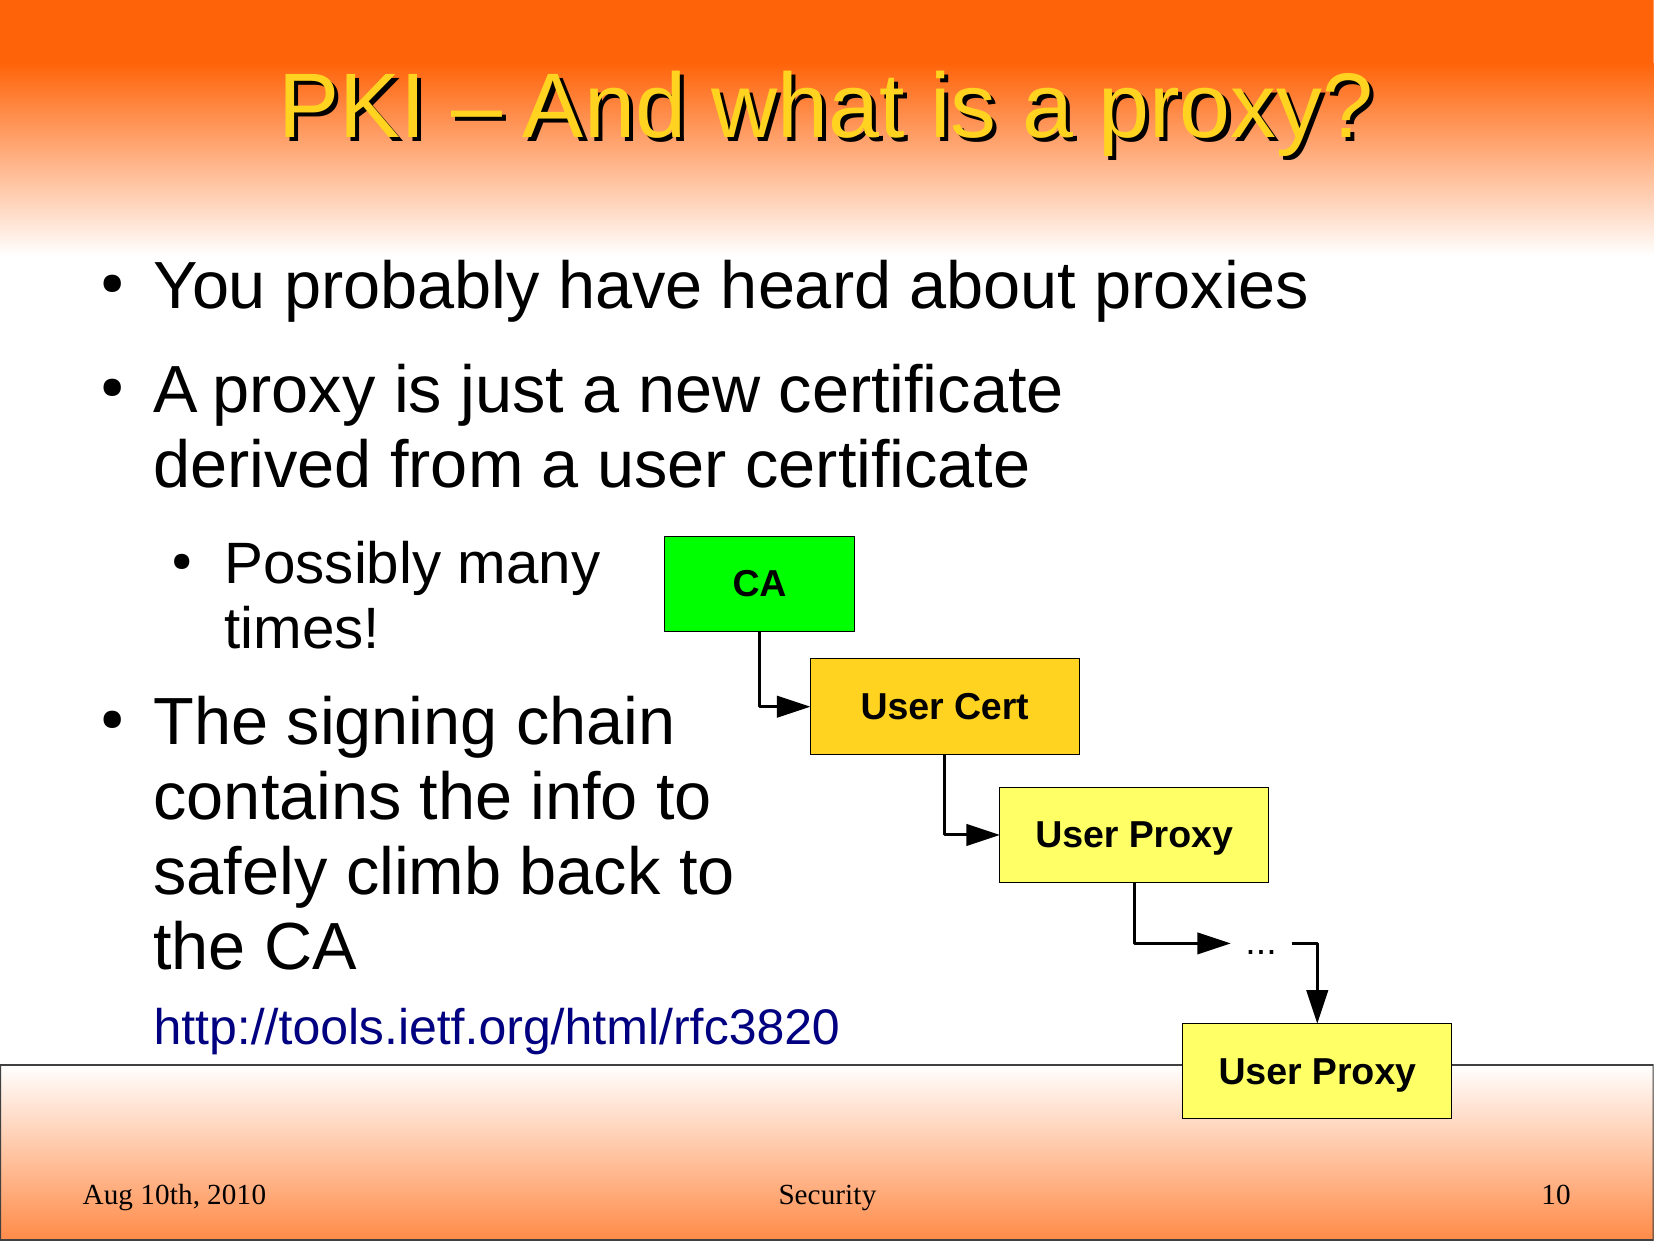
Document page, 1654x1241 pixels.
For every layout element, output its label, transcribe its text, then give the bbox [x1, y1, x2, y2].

text_box User Proxy [1182, 1023, 1452, 1119]
text_box User Proxy [999, 787, 1269, 883]
list You probably have heard about proxies A proxy is just a new certificate derived from a user certificate Possibly many times! The signing chain contains the info to safely climb back to the CA http://tools.ietf.org/html/rfc3820 [82, 247, 1571, 1109]
title PKI – And what is a proxy? [82, 9, 1571, 202]
text_box ... [1230, 912, 1292, 975]
text_box CA [664, 536, 855, 632]
text_box User Cert [810, 658, 1080, 755]
